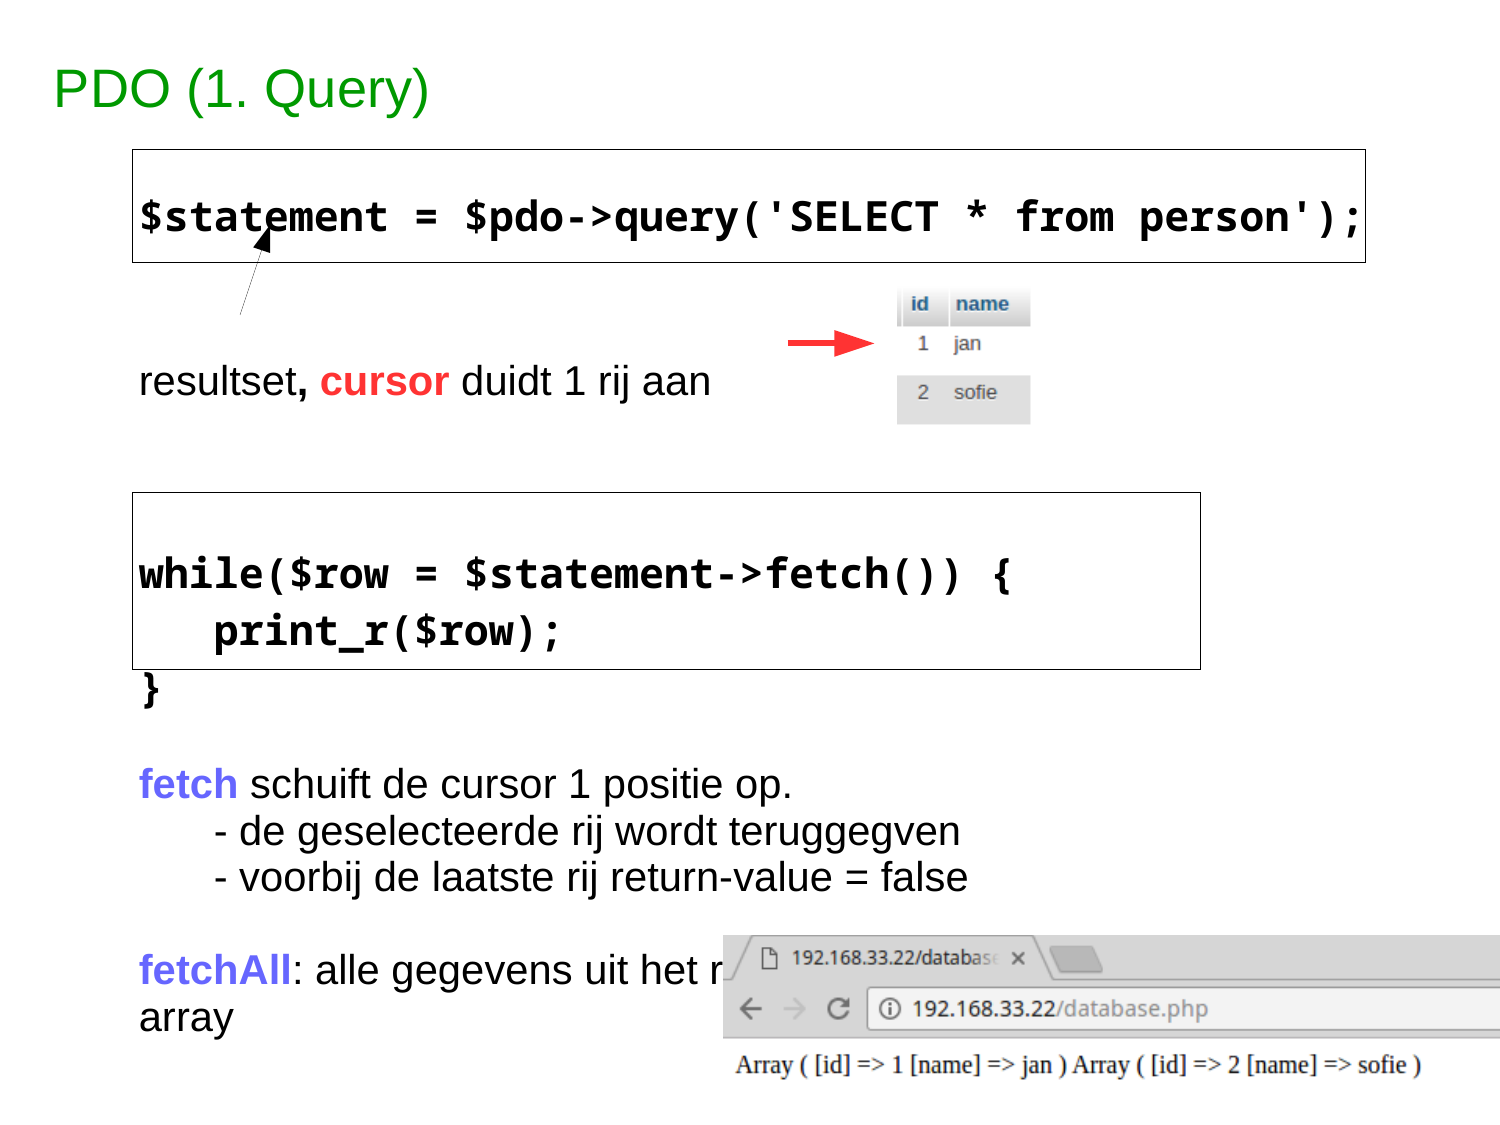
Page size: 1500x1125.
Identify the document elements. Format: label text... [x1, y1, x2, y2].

text_box $statement = $pdo->query('SELECT * from person'); resultset, cursor duidt 1 rij aan while($row = $statement->fetch()) { print_r($row); } fetch schuift de cursor 1 positie op. - de geselecteerde rij wordt teruggegven - voorbij de laatste rij return-value = false fetchAll: alle gegevens uit het resultset worden teruggegeven als 2D array [124, 122, 1463, 1085]
text_box PDO (1. Query) [39, 51, 1351, 127]
picture [897, 284, 1048, 431]
picture [723, 935, 1500, 1125]
